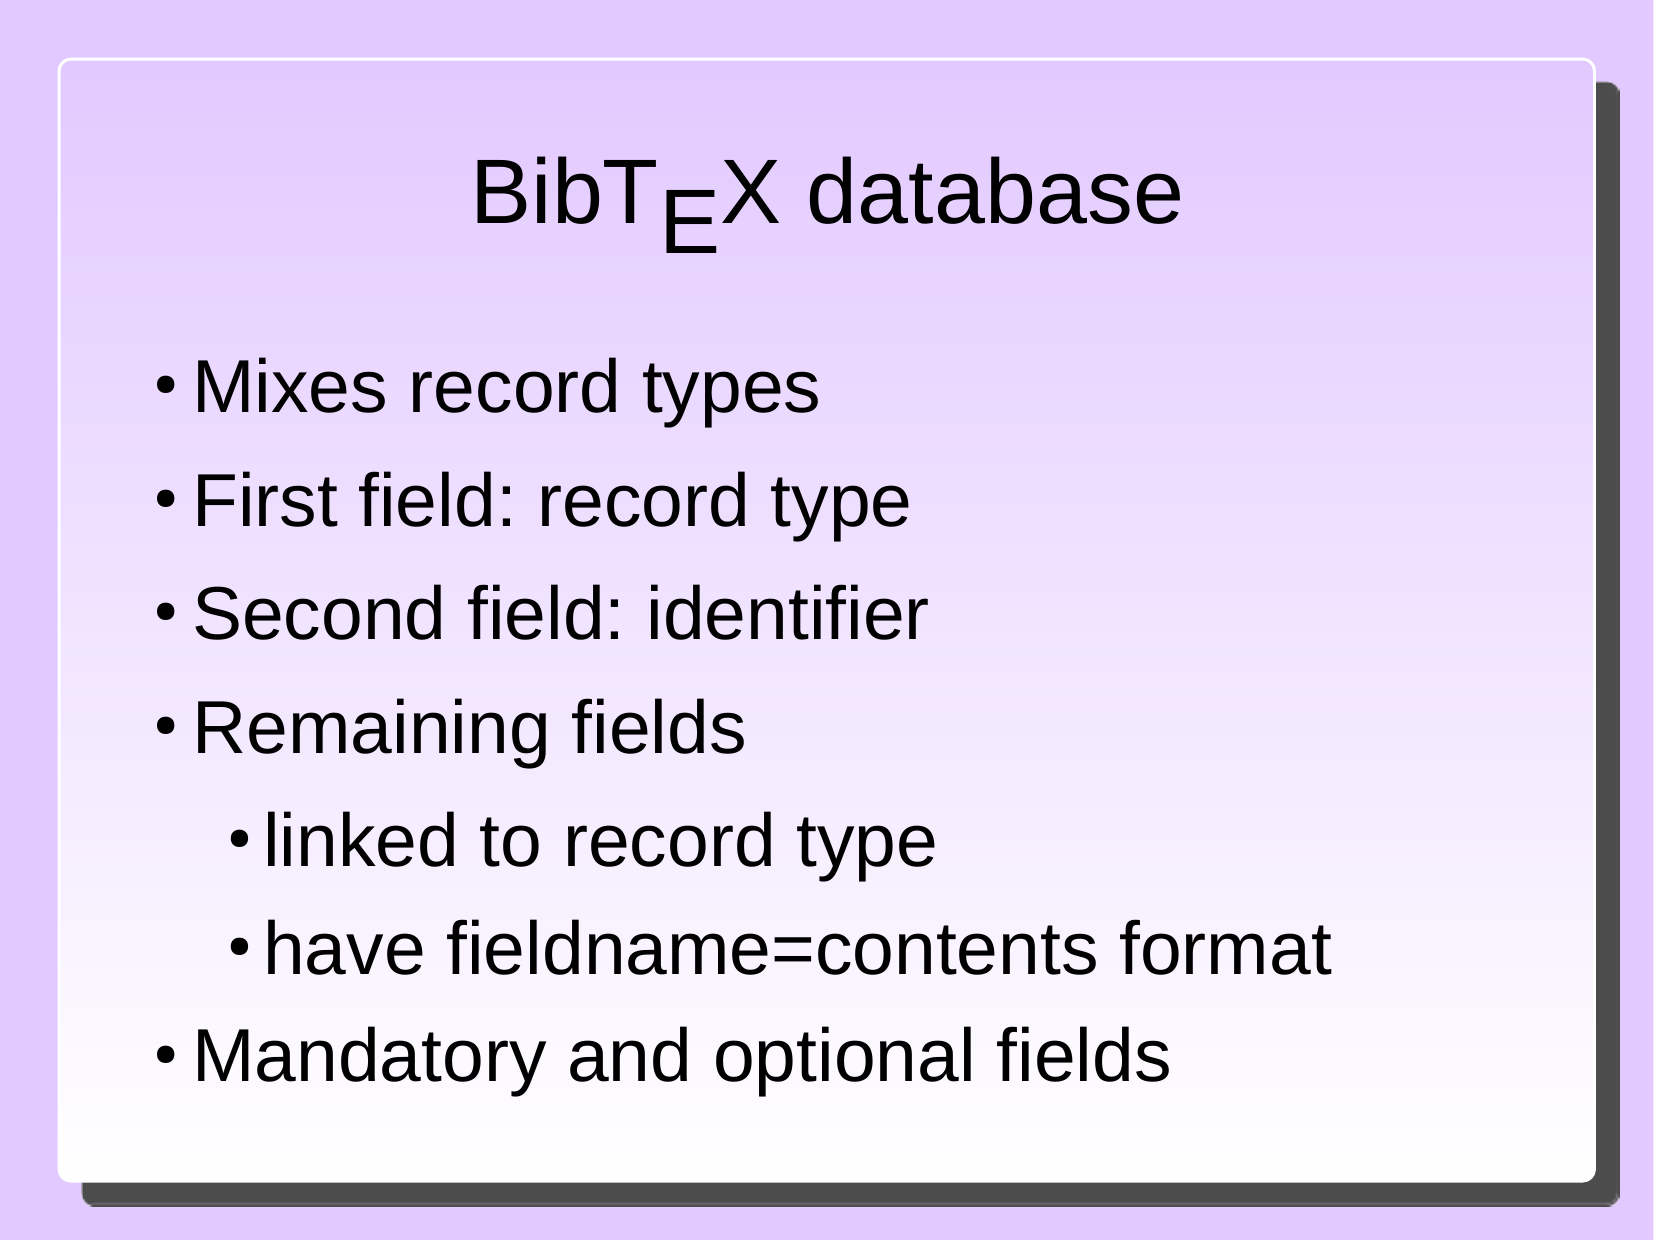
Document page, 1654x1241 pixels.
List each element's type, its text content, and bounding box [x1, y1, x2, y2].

list Mixes record types First field: record type Second field: identifier Remaining fields linked to record type have fieldname=contents format Mandatory and optional fields [121, 344, 1534, 1112]
title BibTEX database [121, 102, 1534, 311]
